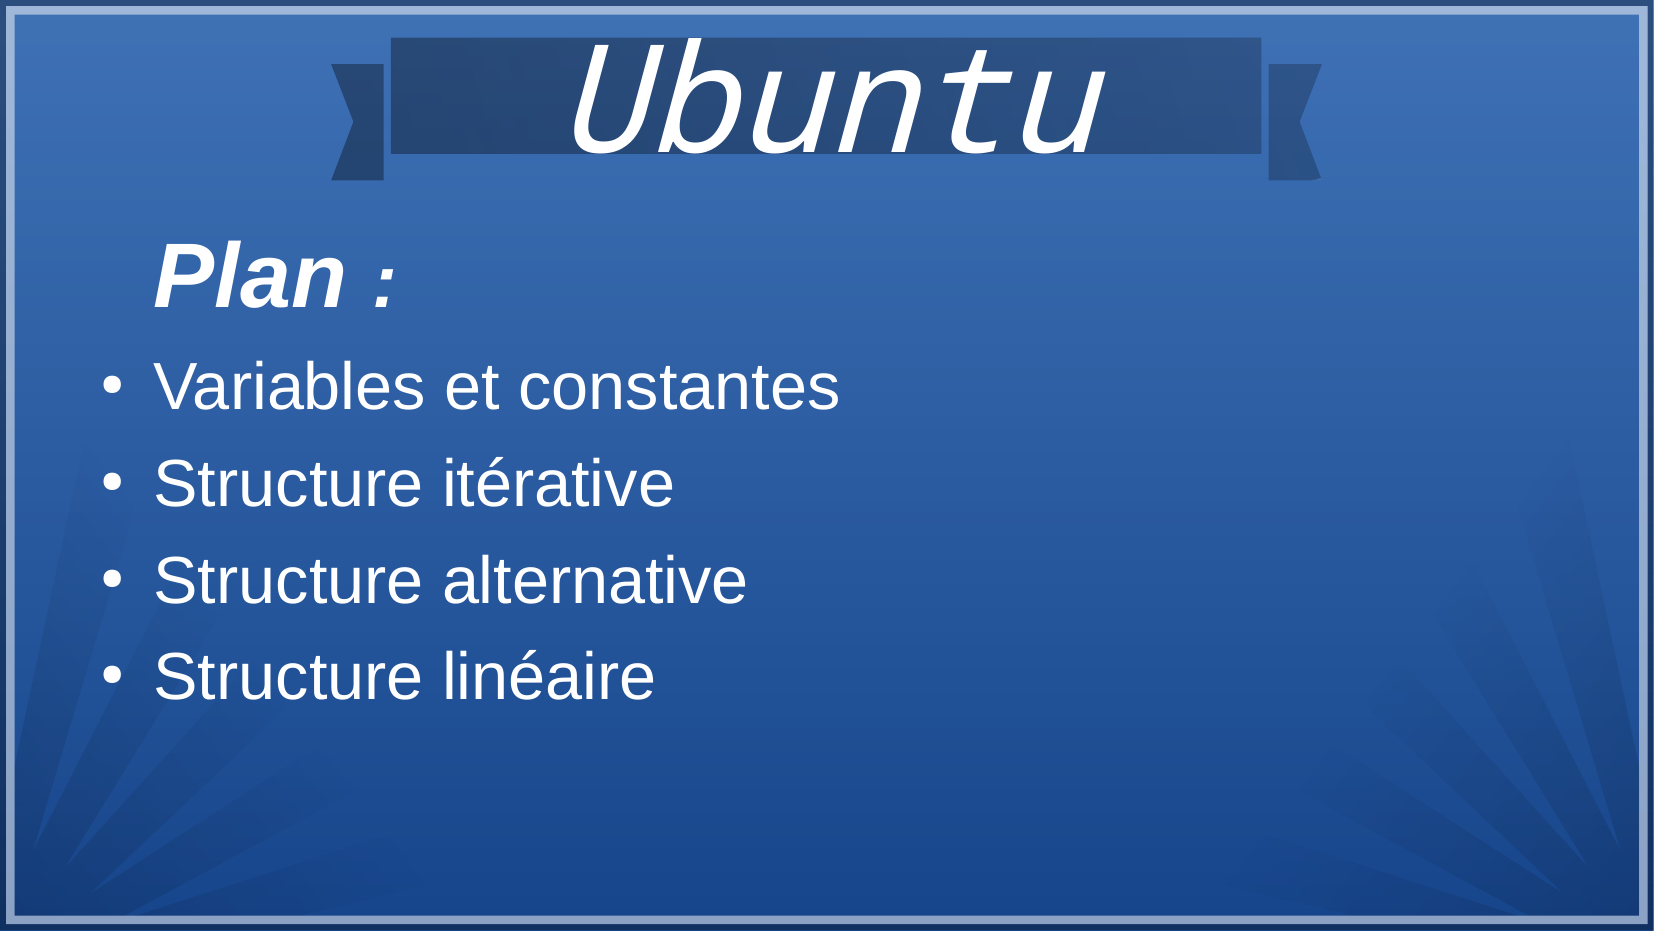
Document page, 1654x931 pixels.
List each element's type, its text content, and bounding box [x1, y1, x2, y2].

list Plan : Variables et constantes Structure itérative Structure alternative Structure linéaire [82, 224, 1571, 848]
title Ubuntu [389, 19, 1264, 170]
